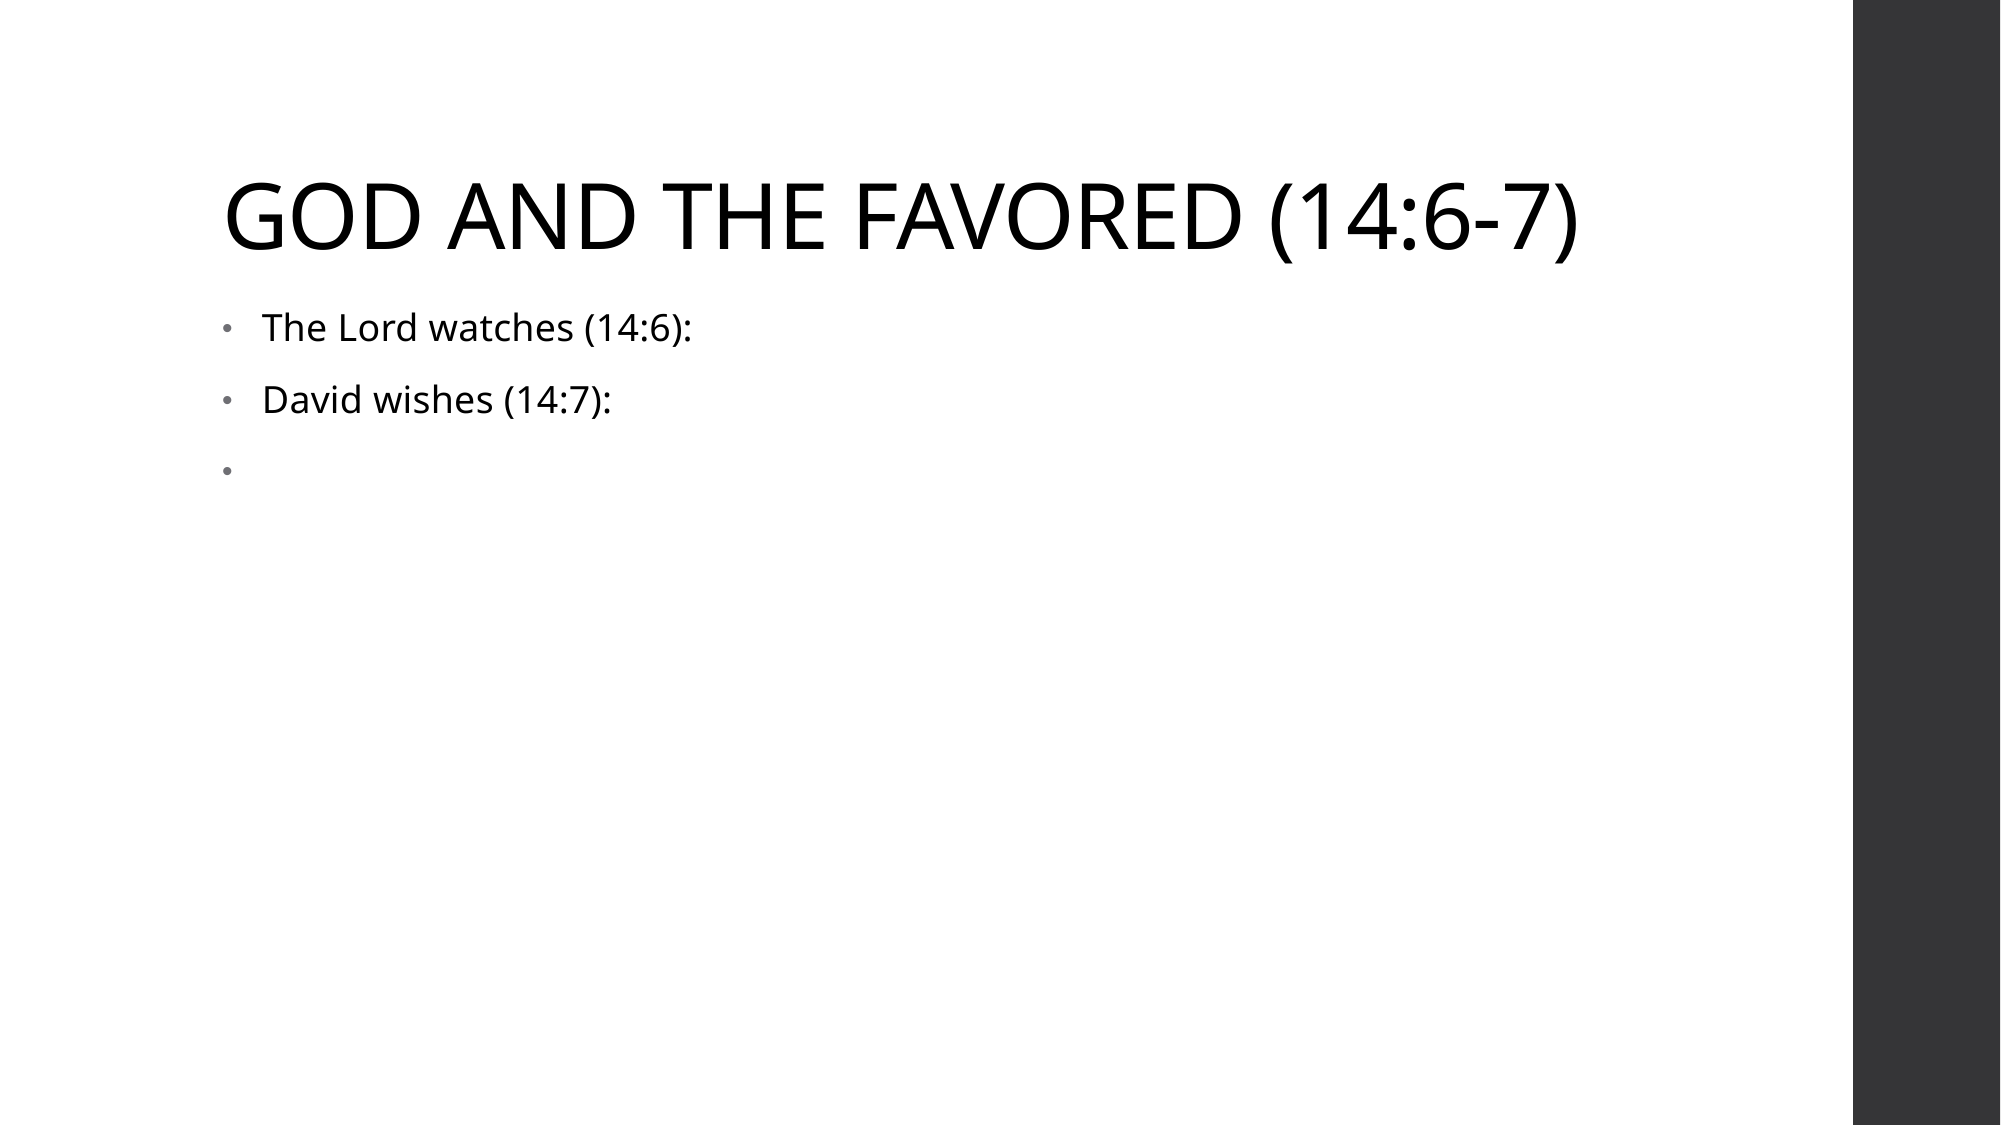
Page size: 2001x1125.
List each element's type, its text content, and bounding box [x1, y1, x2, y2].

title GOD AND THE FAVORED (14:6-7) [206, 60, 1797, 278]
list The Lord watches (14:6): David wishes (14:7): [206, 299, 1617, 1014]
